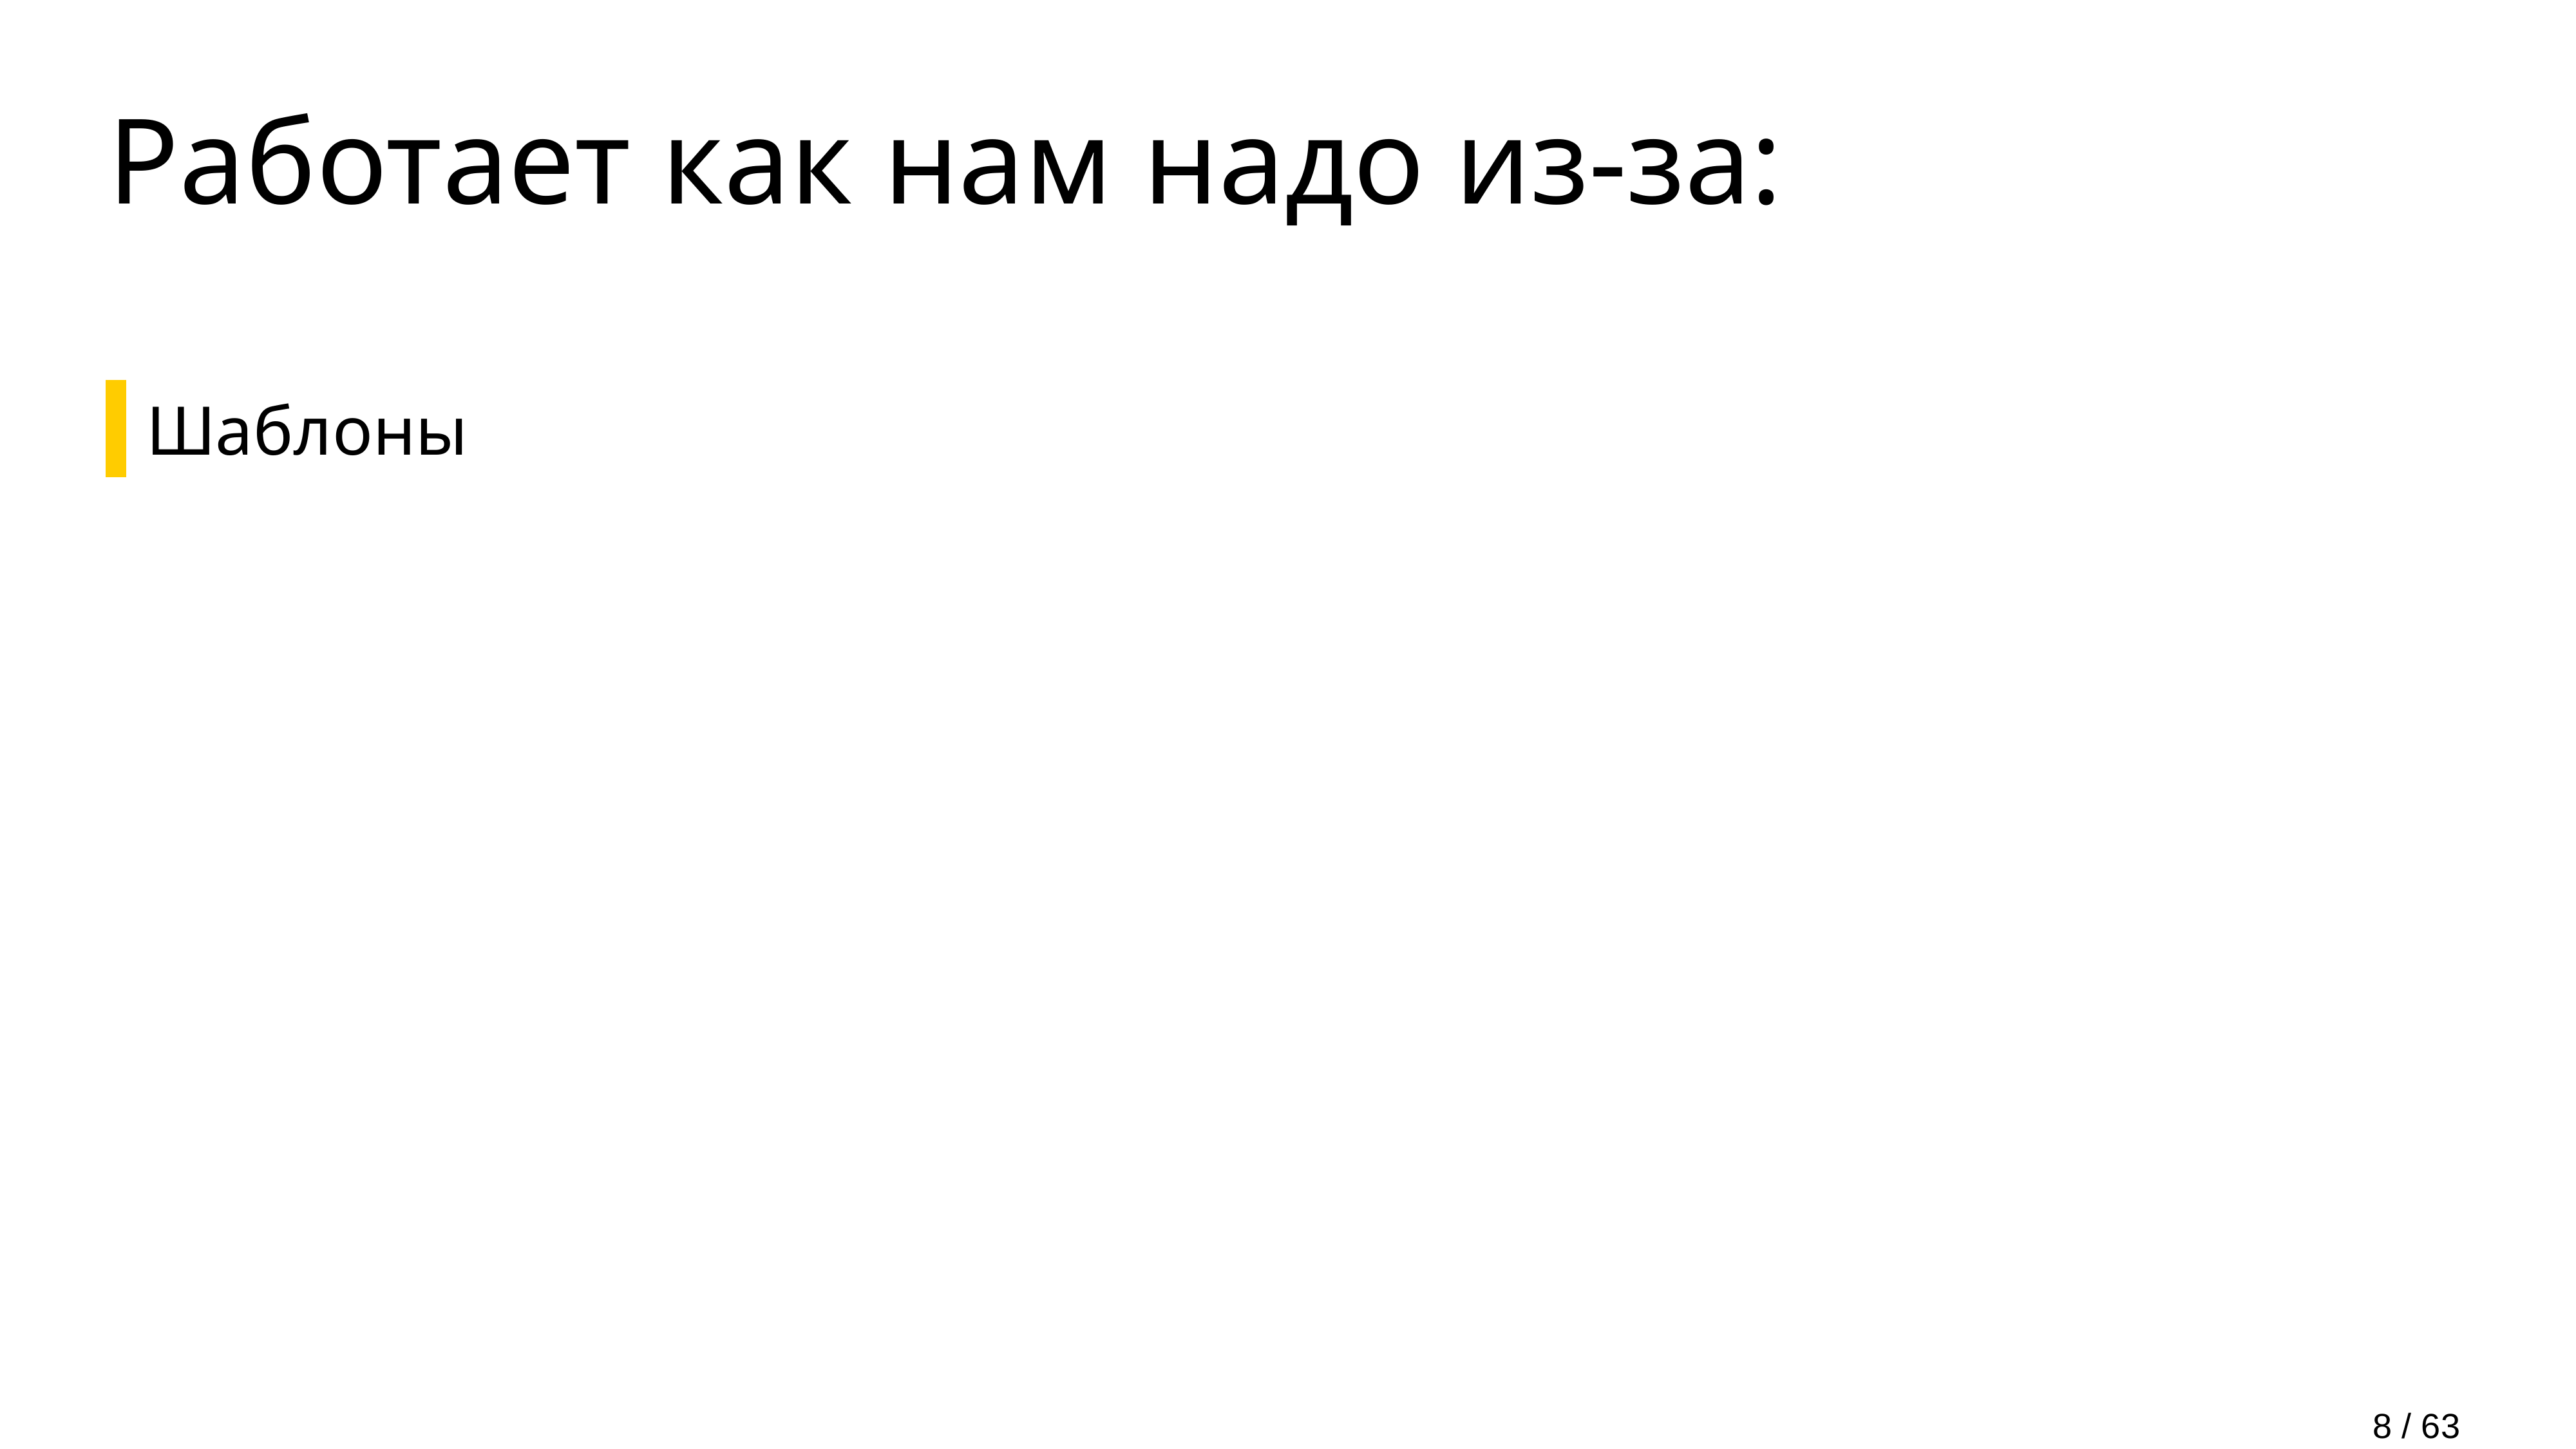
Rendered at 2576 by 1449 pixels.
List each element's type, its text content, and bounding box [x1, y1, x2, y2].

text_box Шаблоны [96, 364, 2512, 1419]
title Работает как нам надо из-за: [108, 80, 2468, 242]
text_box <number> / 63 [2363, 1402, 2576, 1449]
